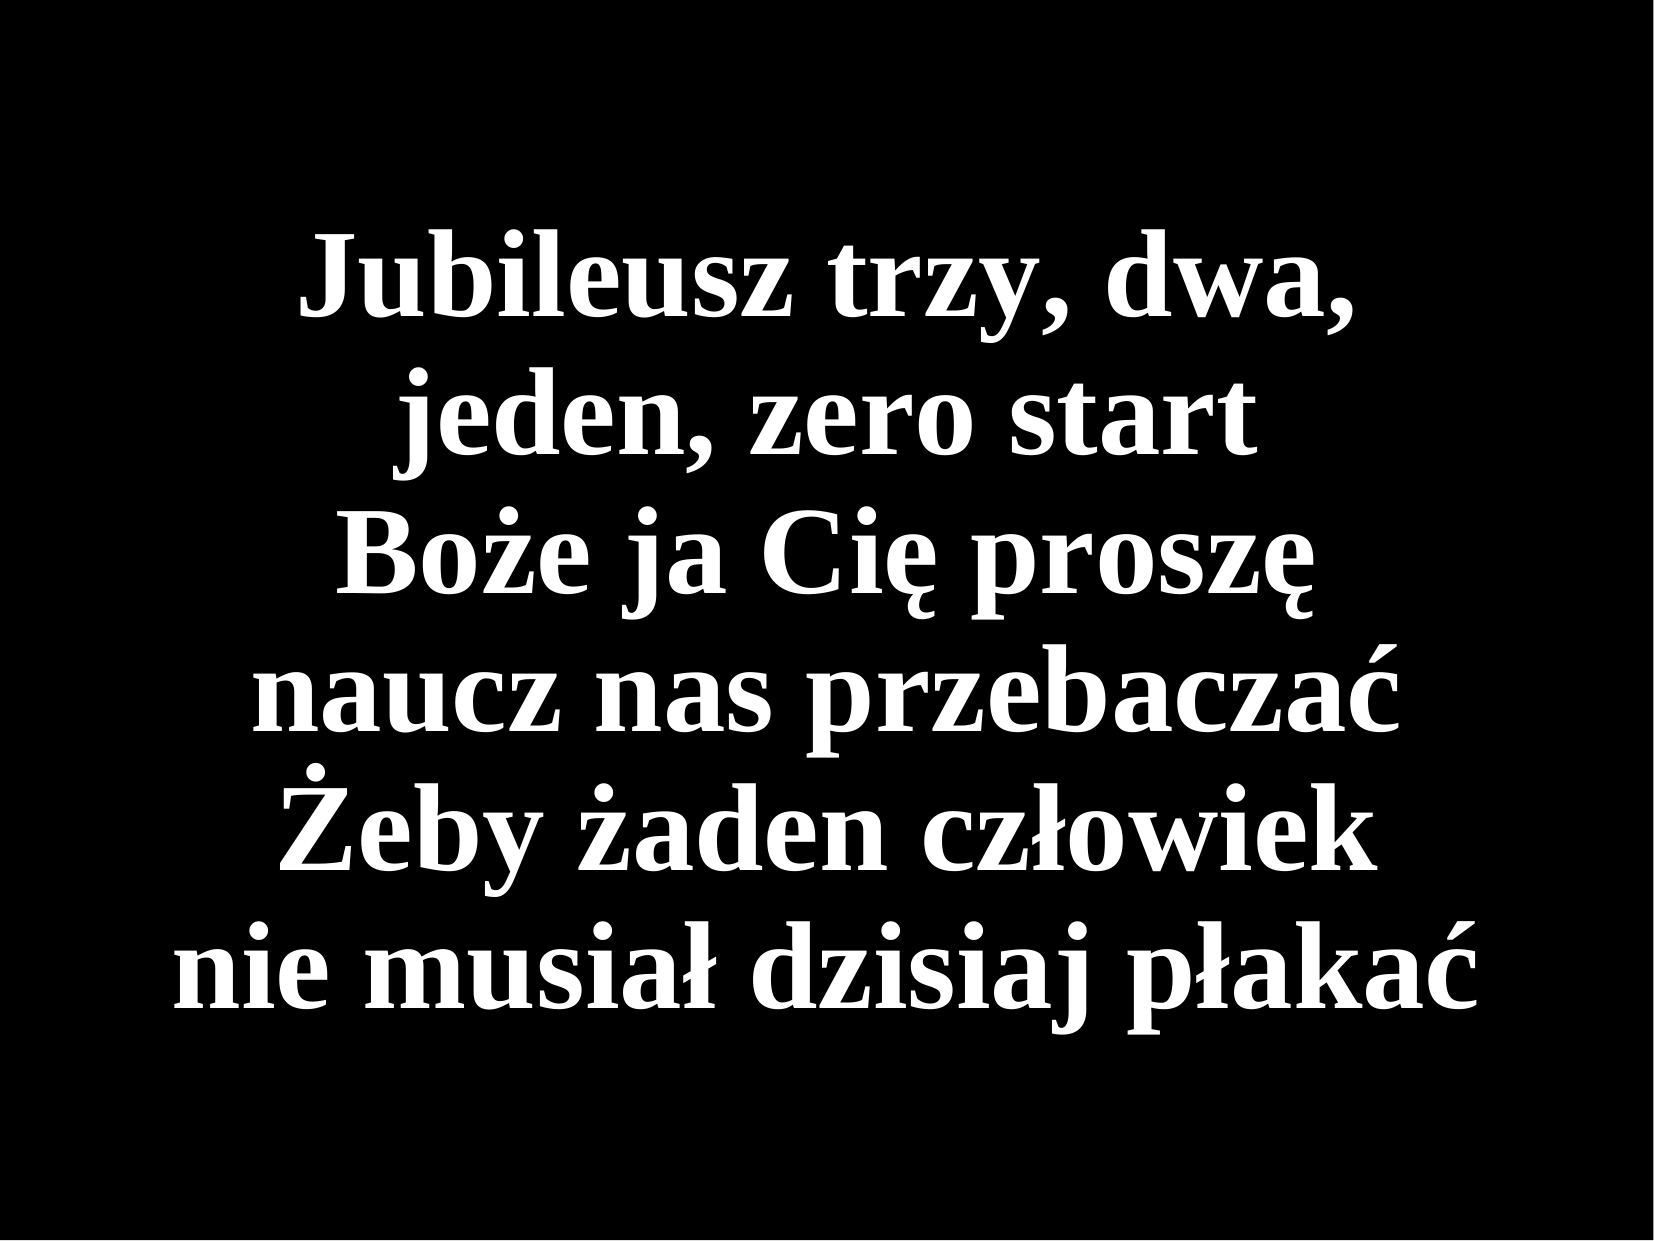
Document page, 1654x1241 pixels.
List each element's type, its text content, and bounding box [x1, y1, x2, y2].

title Jubileusz trzy, dwa, jeden, zero start Boże ja Cię proszę naucz nas przebaczać Żeby żaden człowiek nie musiał dzisiaj płakać [0, 0, 1654, 1241]
